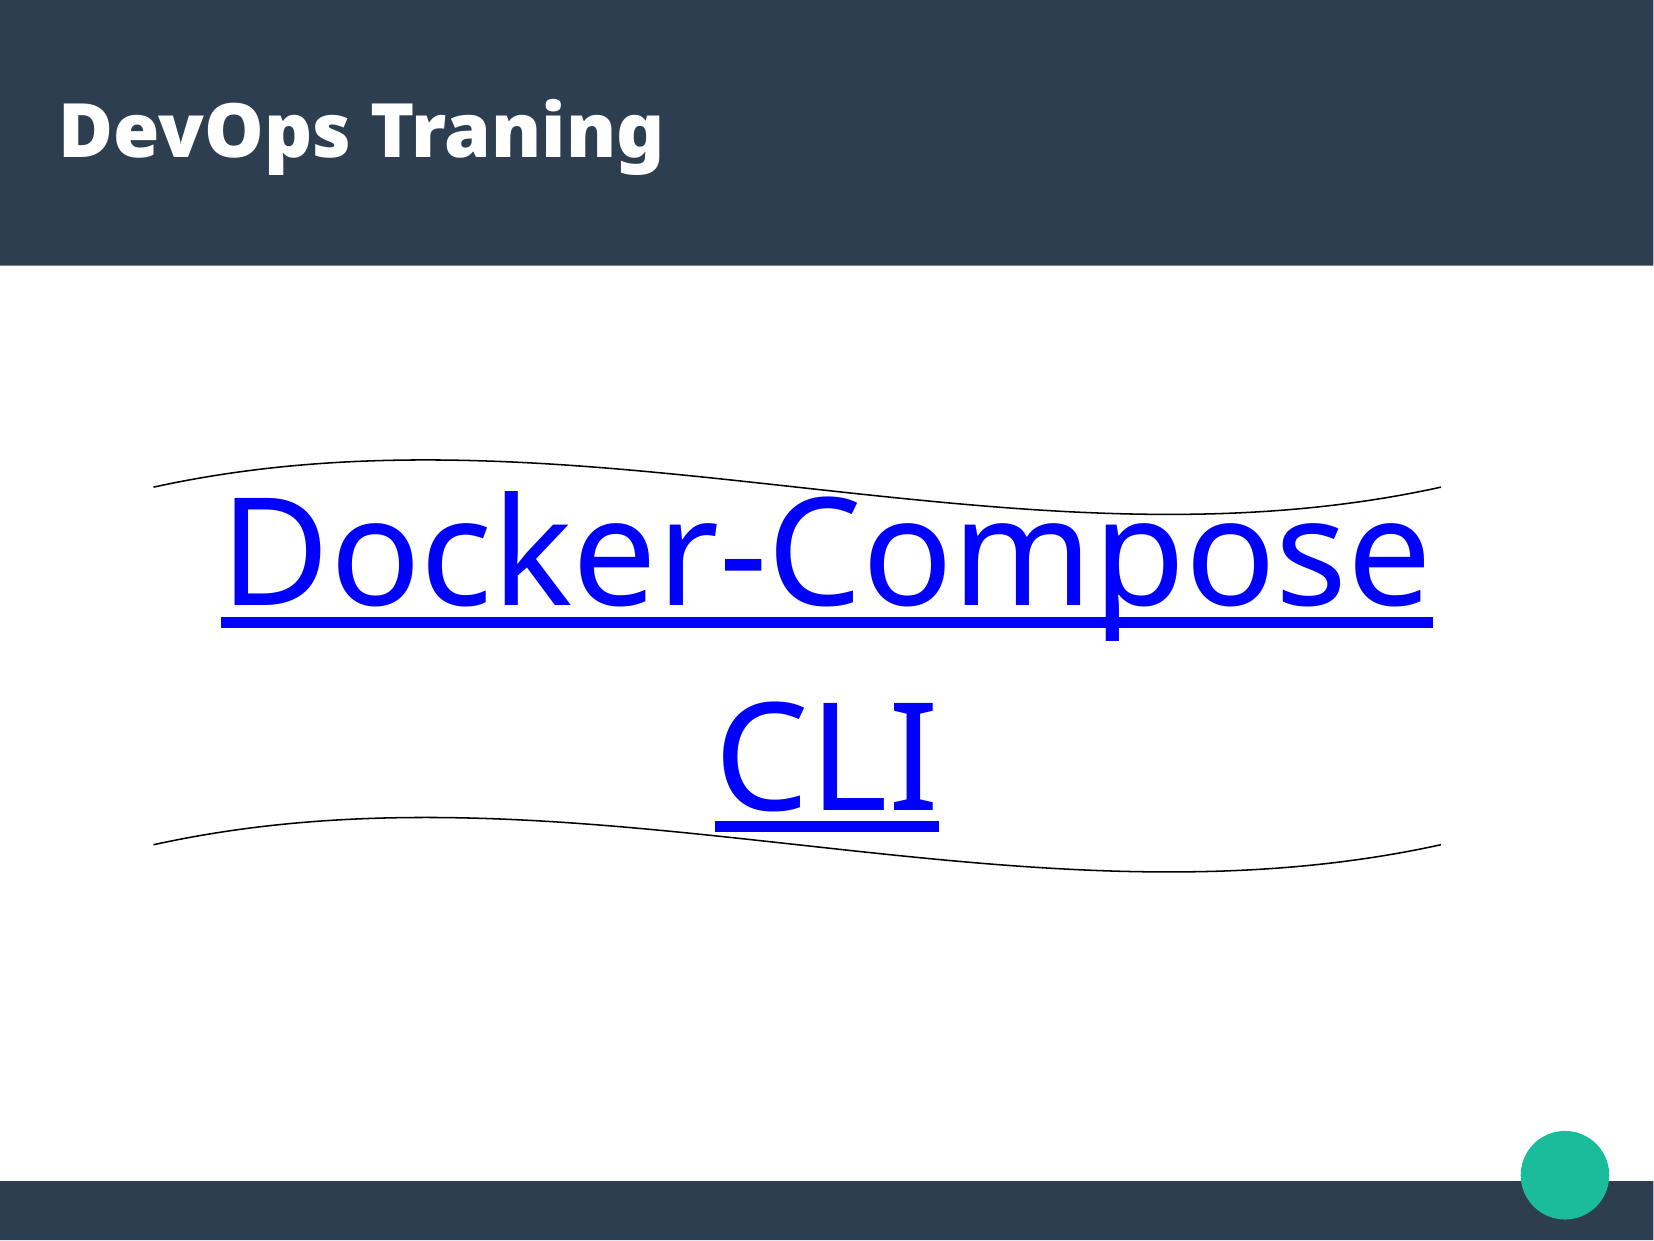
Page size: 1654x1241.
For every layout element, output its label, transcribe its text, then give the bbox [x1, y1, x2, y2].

subtitle Docker-Compose CLI [82, 290, 1571, 1010]
title DevOps Traning [59, 49, 1595, 207]
